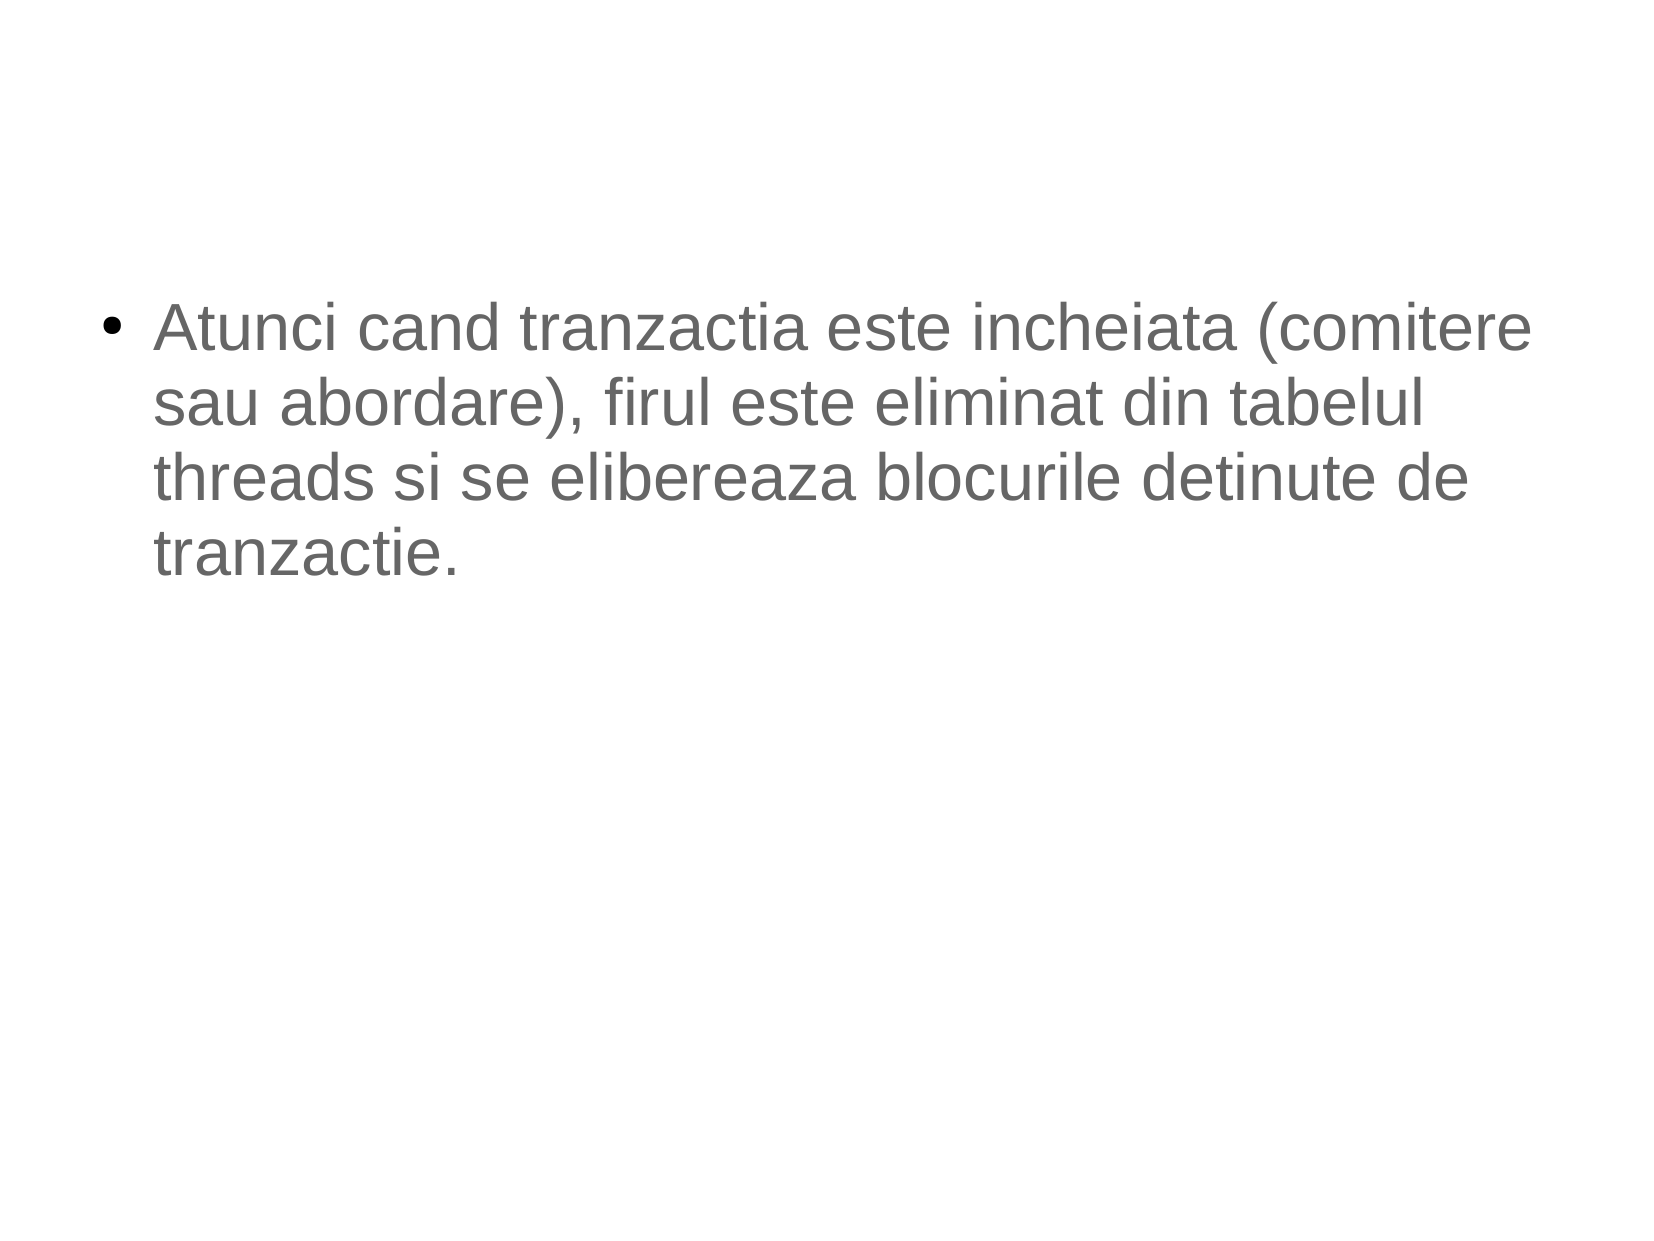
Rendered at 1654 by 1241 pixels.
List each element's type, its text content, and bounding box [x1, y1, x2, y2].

list Atunci cand tranzactia este incheiata (comitere sau abordare), firul este eliminat din tabelul threads si se elibereaza blocurile detinute de tranzactie. [82, 290, 1571, 1010]
